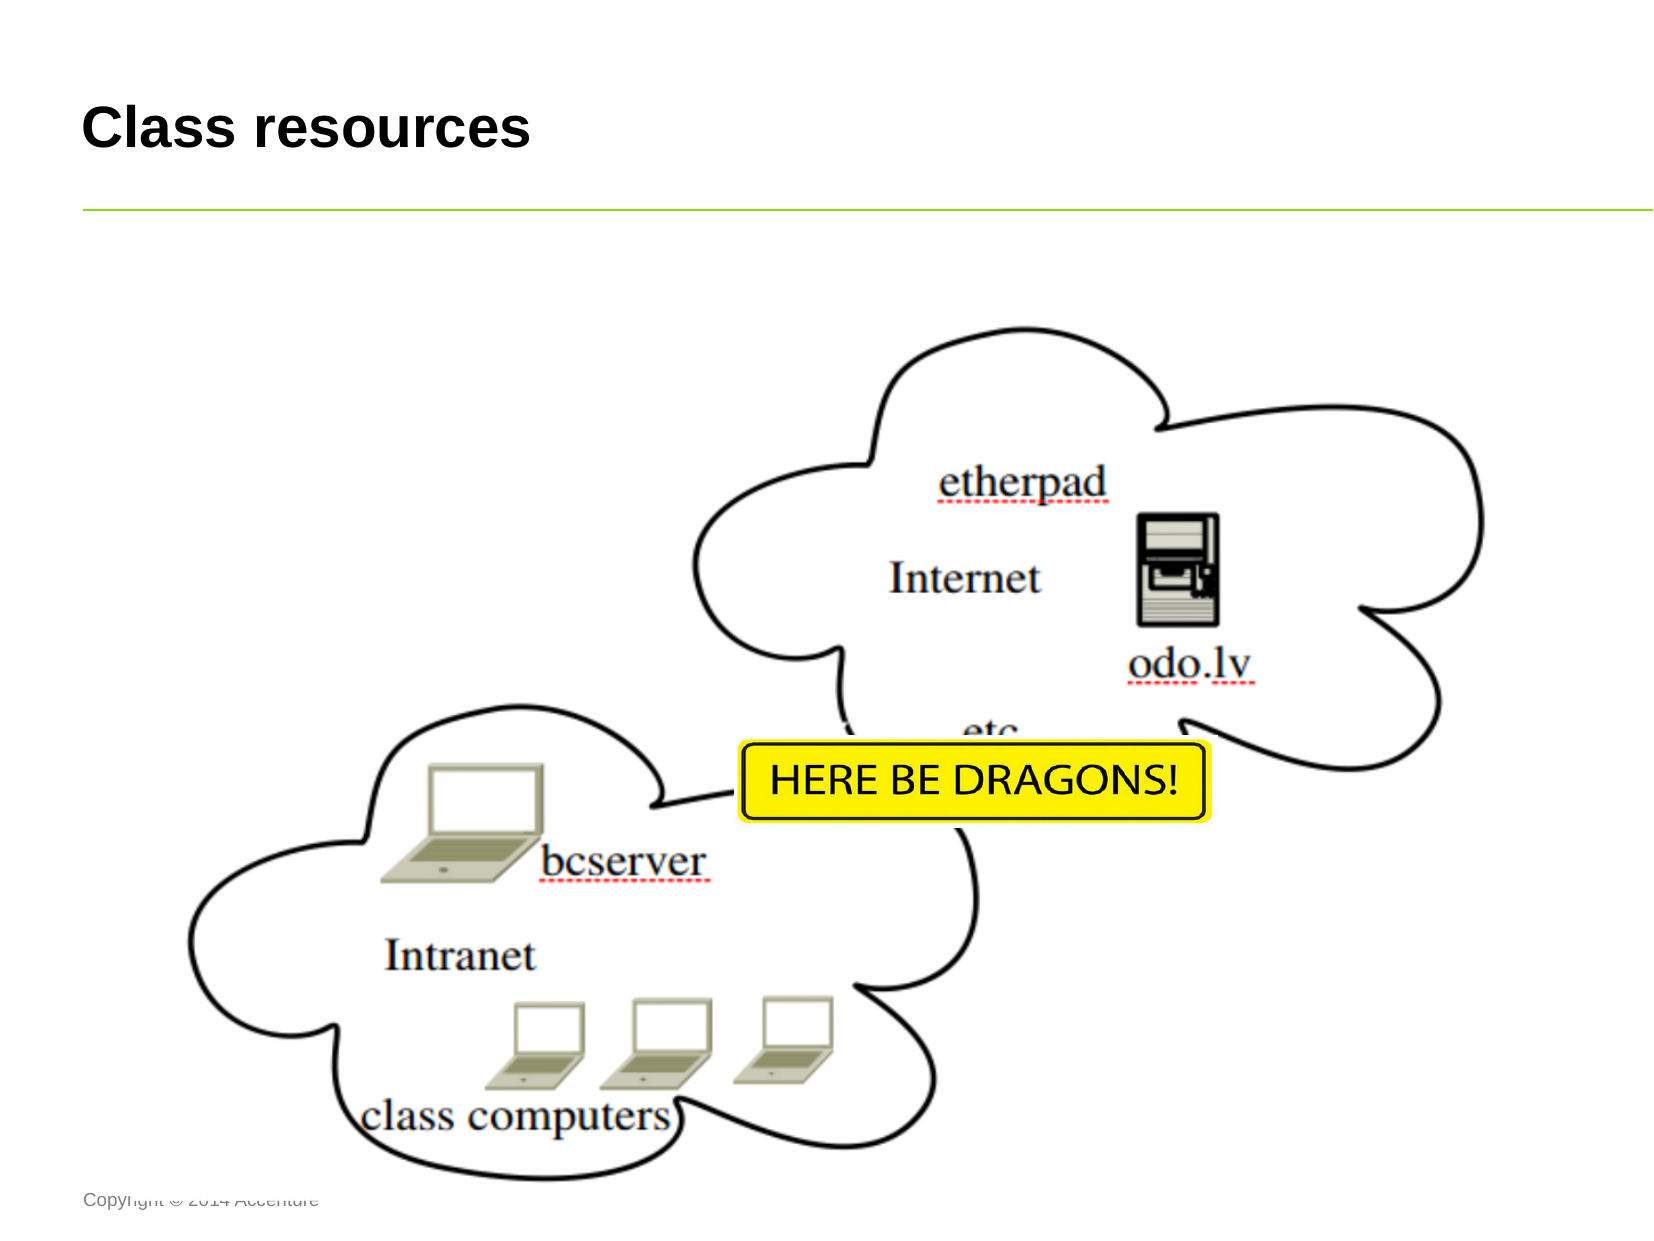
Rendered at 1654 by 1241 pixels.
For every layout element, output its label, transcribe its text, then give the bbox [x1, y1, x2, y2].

picture [129, 268, 1524, 1201]
title Class resources [81, 56, 1653, 199]
